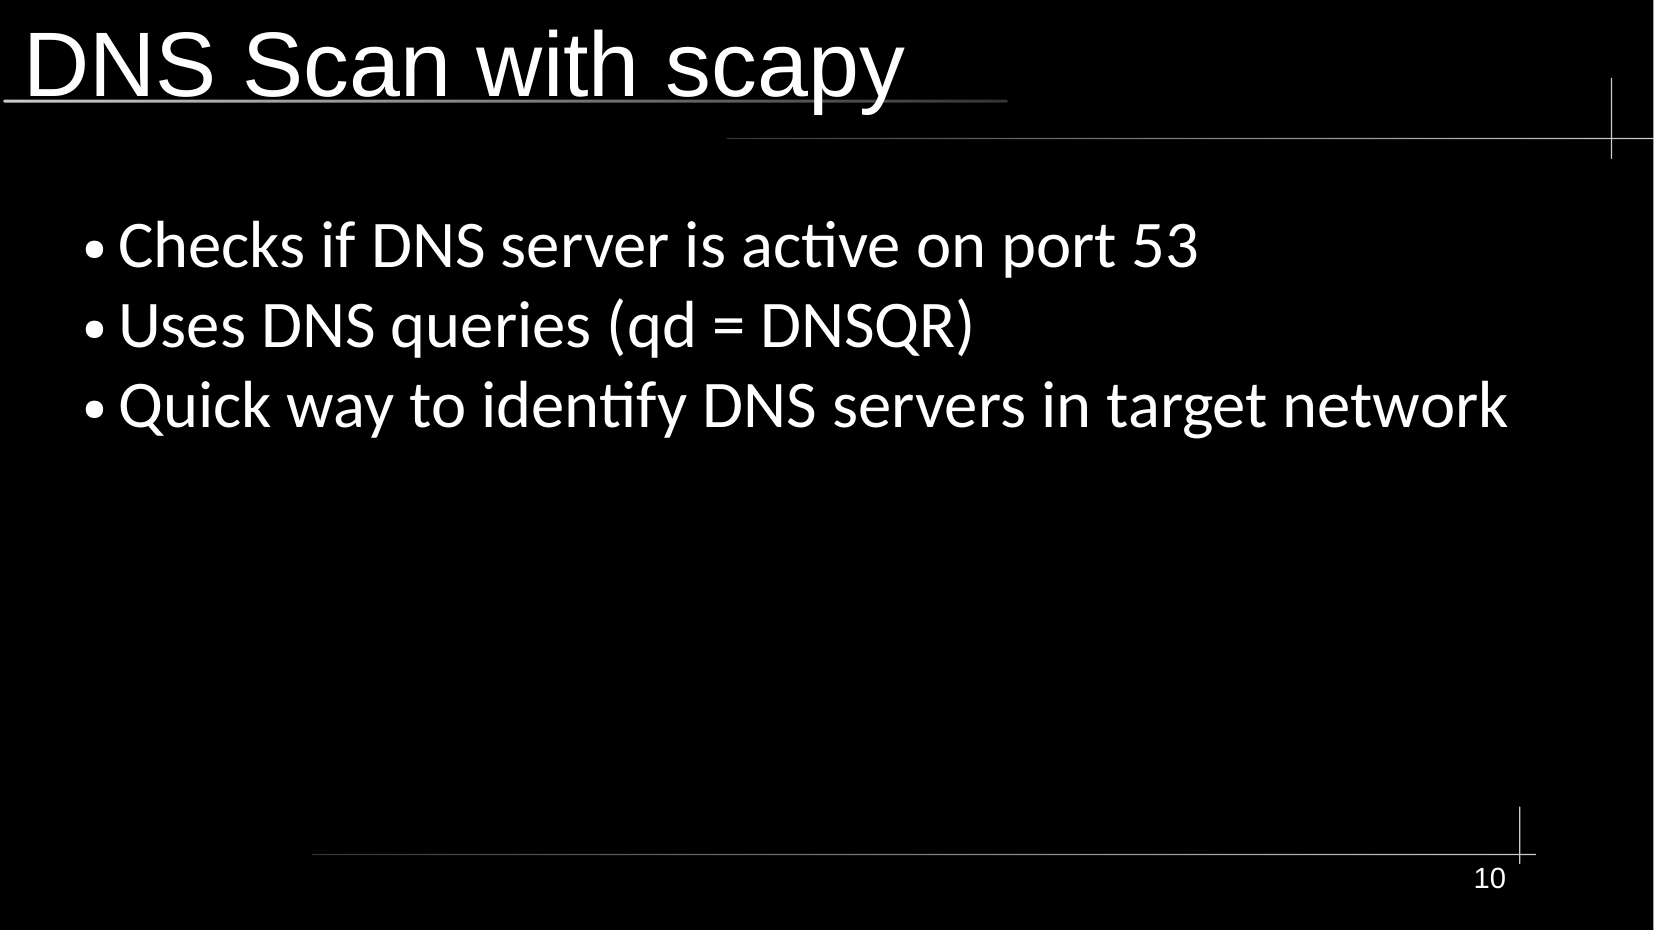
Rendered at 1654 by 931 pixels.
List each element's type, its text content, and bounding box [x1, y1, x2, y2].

list Checks if DNS server is active on port 53 Uses DNS queries (qd = DNSQR) Quick way to identify DNS servers in target network [82, 217, 1571, 758]
title DNS Scan with scapy [23, 11, 1589, 119]
